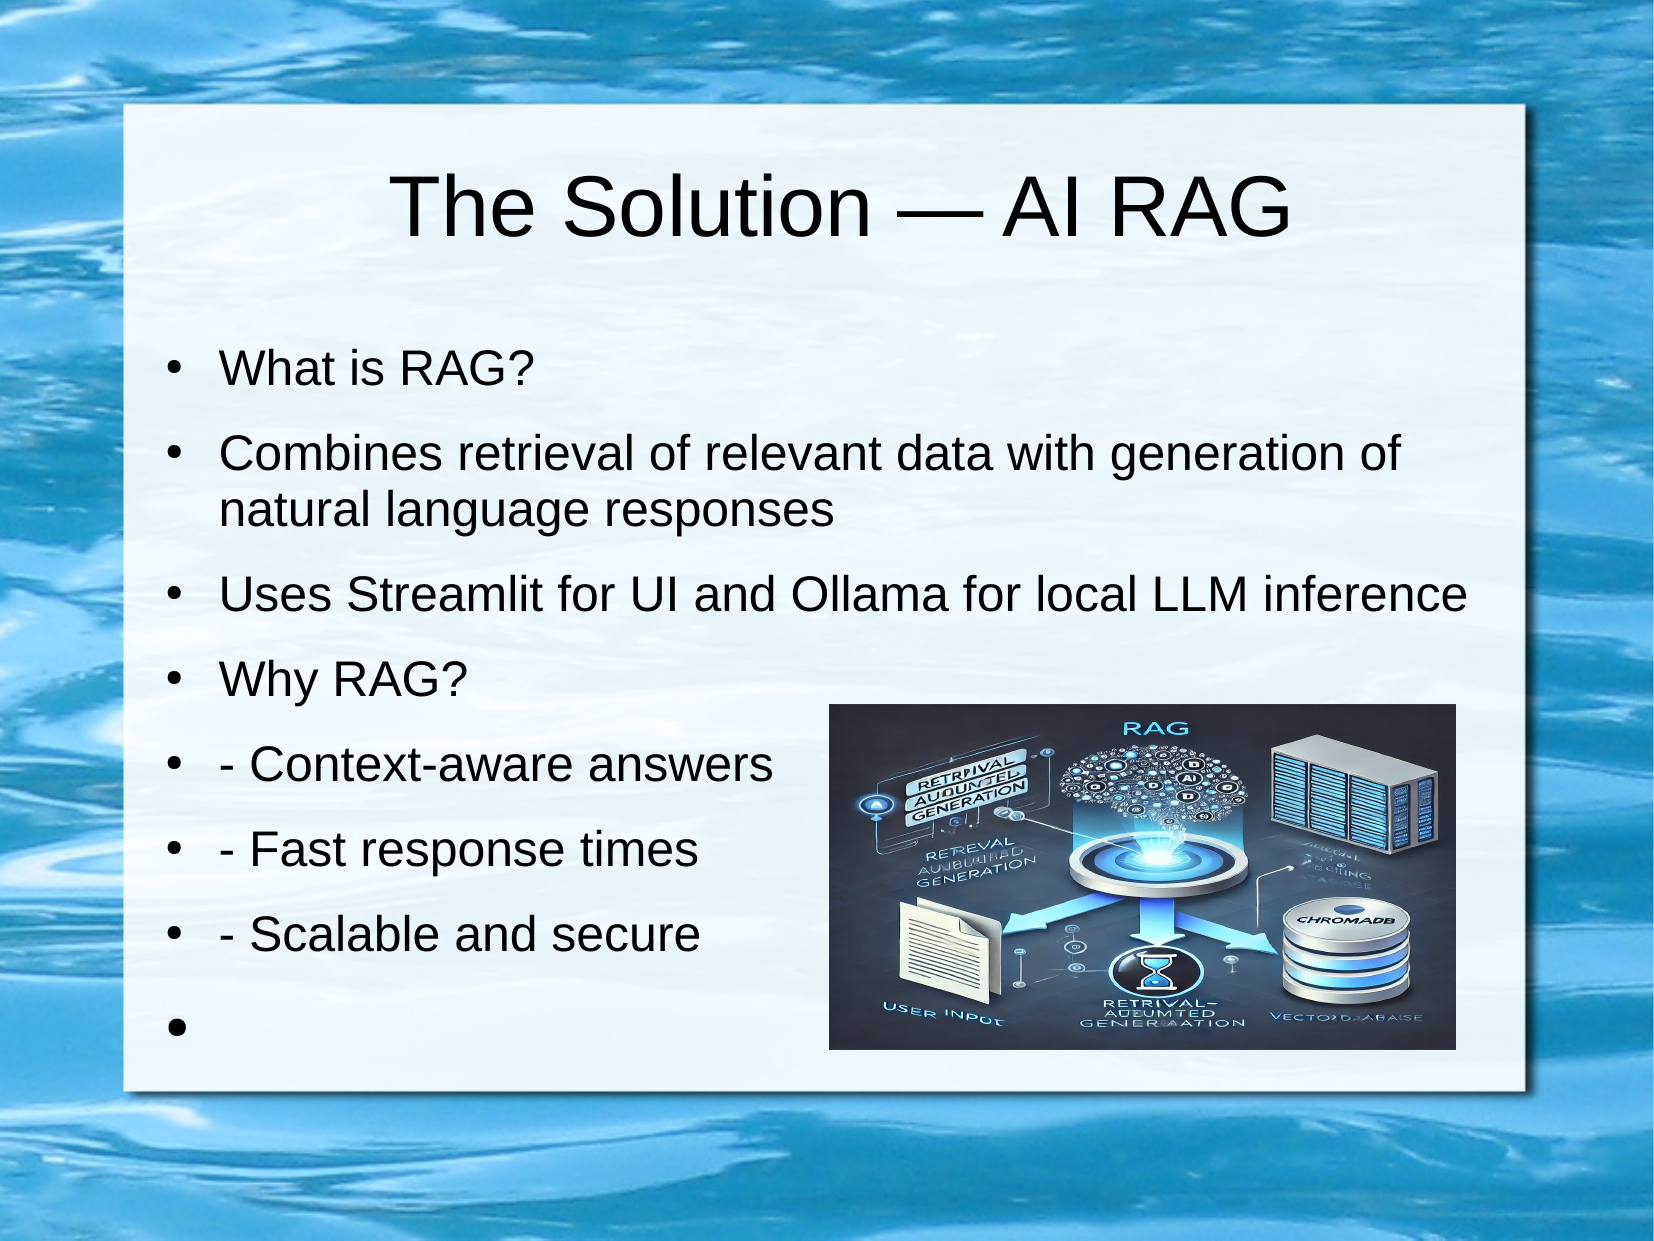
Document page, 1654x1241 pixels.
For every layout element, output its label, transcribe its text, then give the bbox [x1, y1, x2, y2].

list What is RAG? Combines retrieval of relevant data with generation of natural language responses Uses Streamlit for UI and Ollama for local LLM inference Why RAG? - Context-aware answers - Fast response times - Scalable and secure [147, 255, 1506, 1216]
title The Solution — AI RAG [147, 118, 1506, 255]
picture [0, 0, 1654, 1241]
